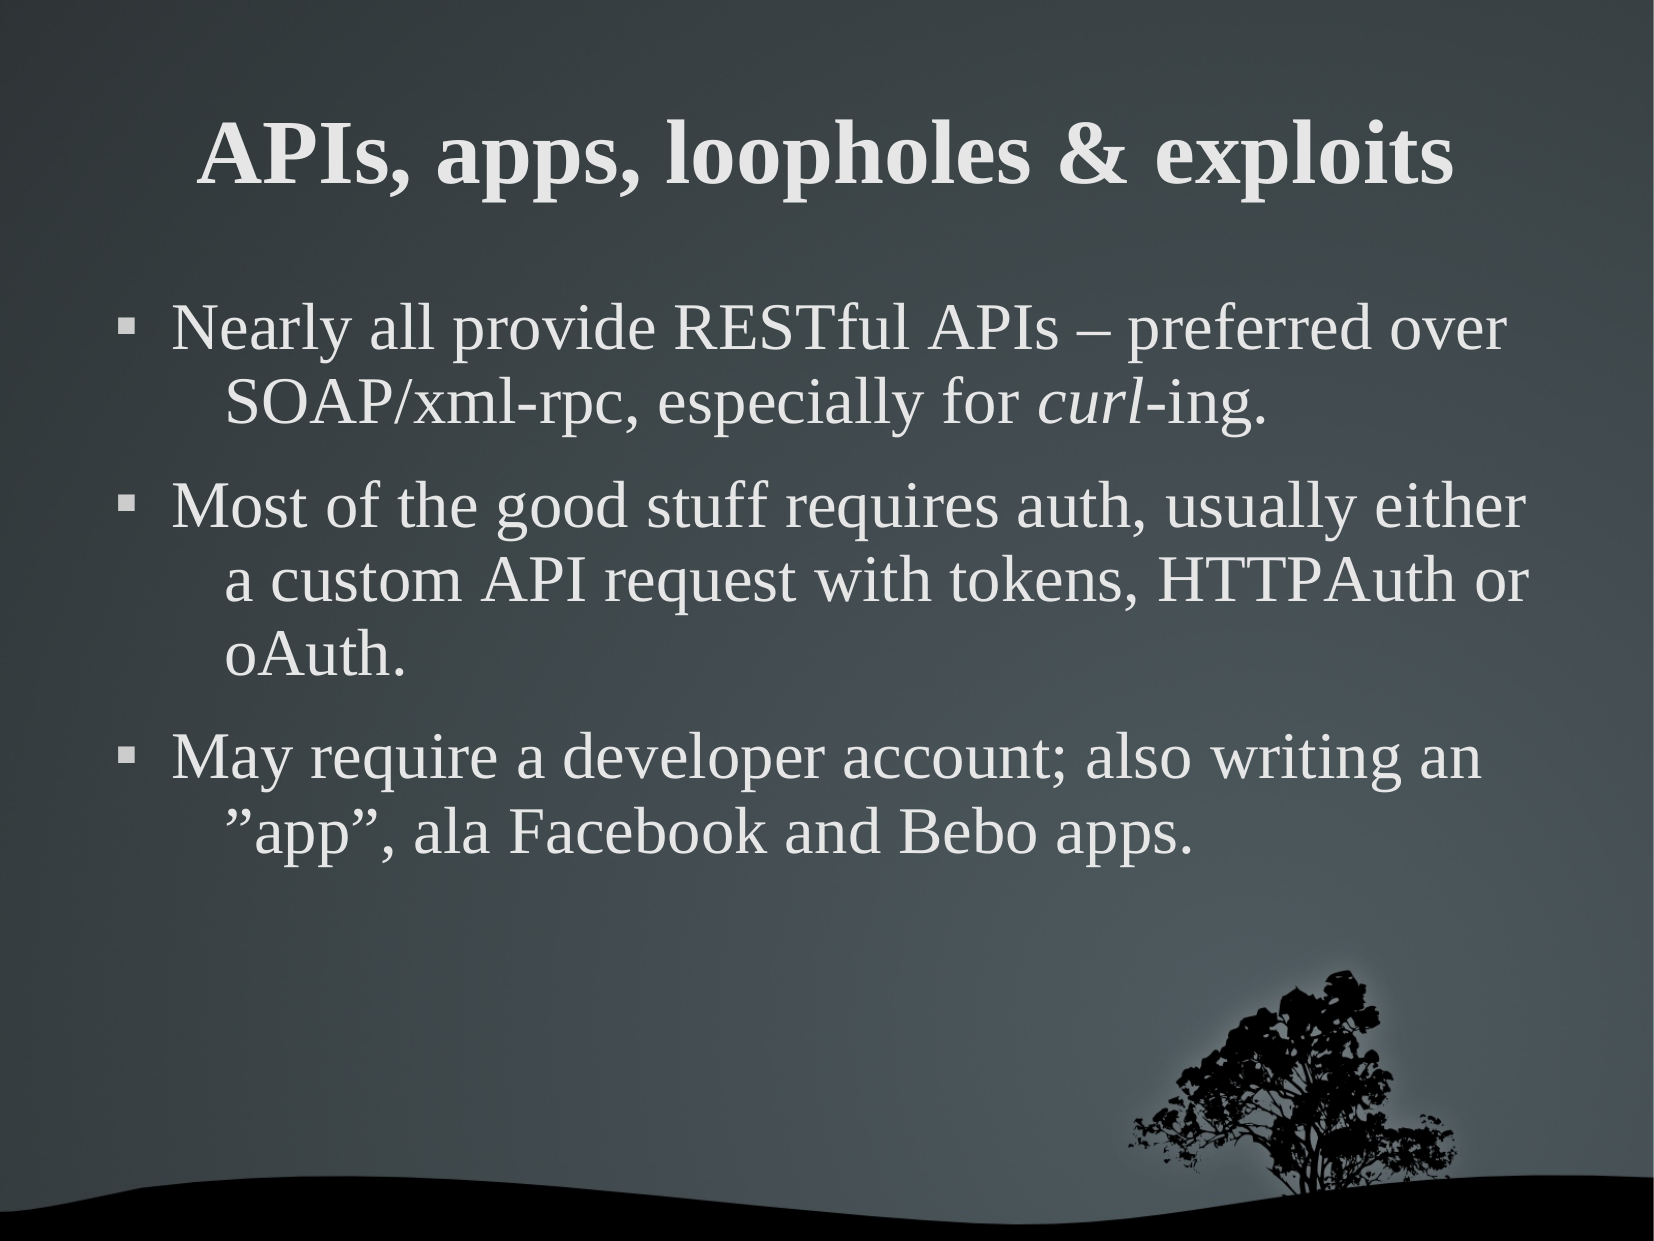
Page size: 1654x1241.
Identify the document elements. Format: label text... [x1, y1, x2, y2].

picture [0, 0, 1654, 1241]
list Nearly all provide RESTful APIs – preferred over SOAP/xml-rpc, especially for curl-ing. Most of the good stuff requires auth, usually either a custom API request with tokens, HTTPAuth or oAuth. May require a developer account; also writing an ”app”, ala Facebook and Bebo apps. [82, 290, 1571, 1094]
title APIs, apps, loopholes & exploits [82, 56, 1571, 250]
